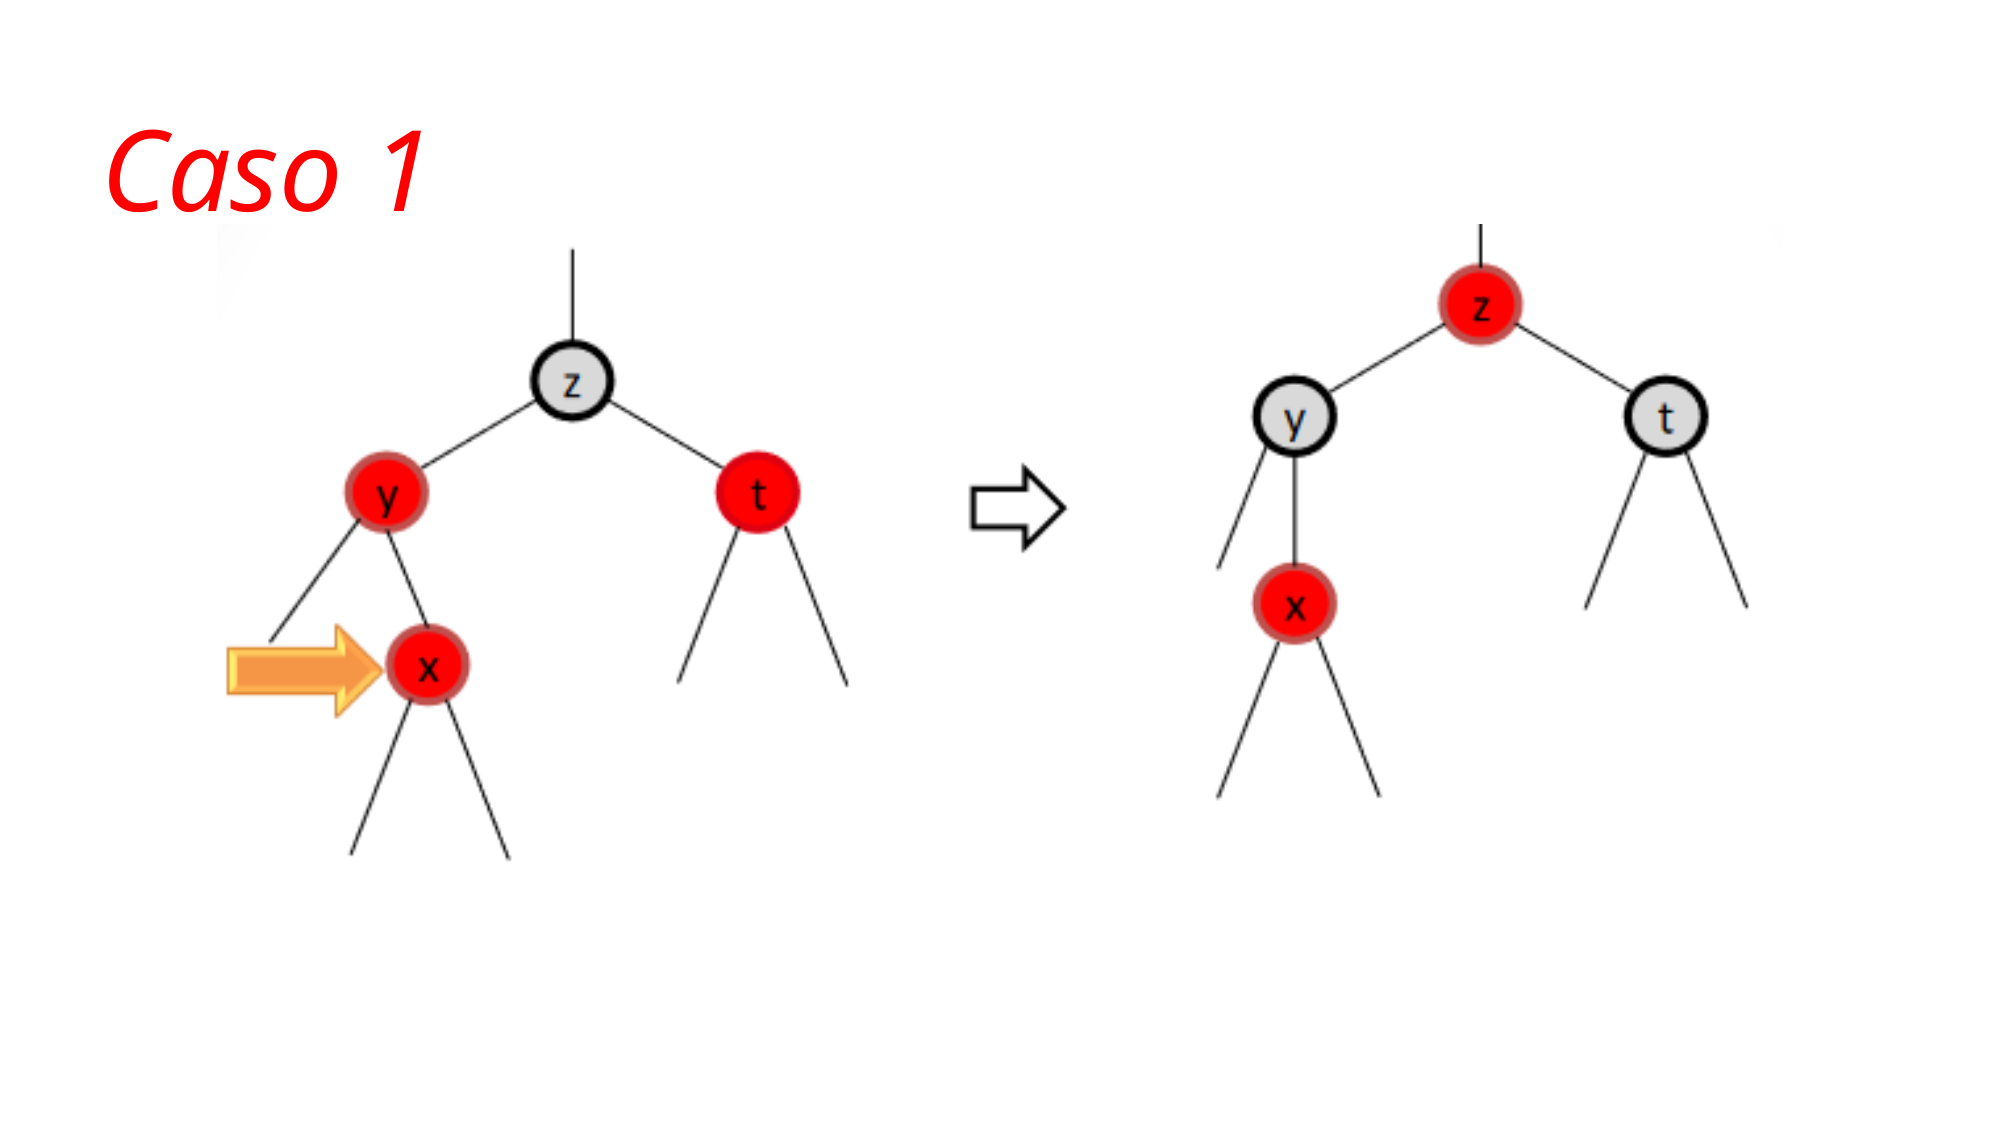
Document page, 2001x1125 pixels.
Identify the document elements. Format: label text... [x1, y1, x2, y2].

text_box Caso 1 [86, 91, 1086, 243]
picture [217, 224, 1783, 901]
